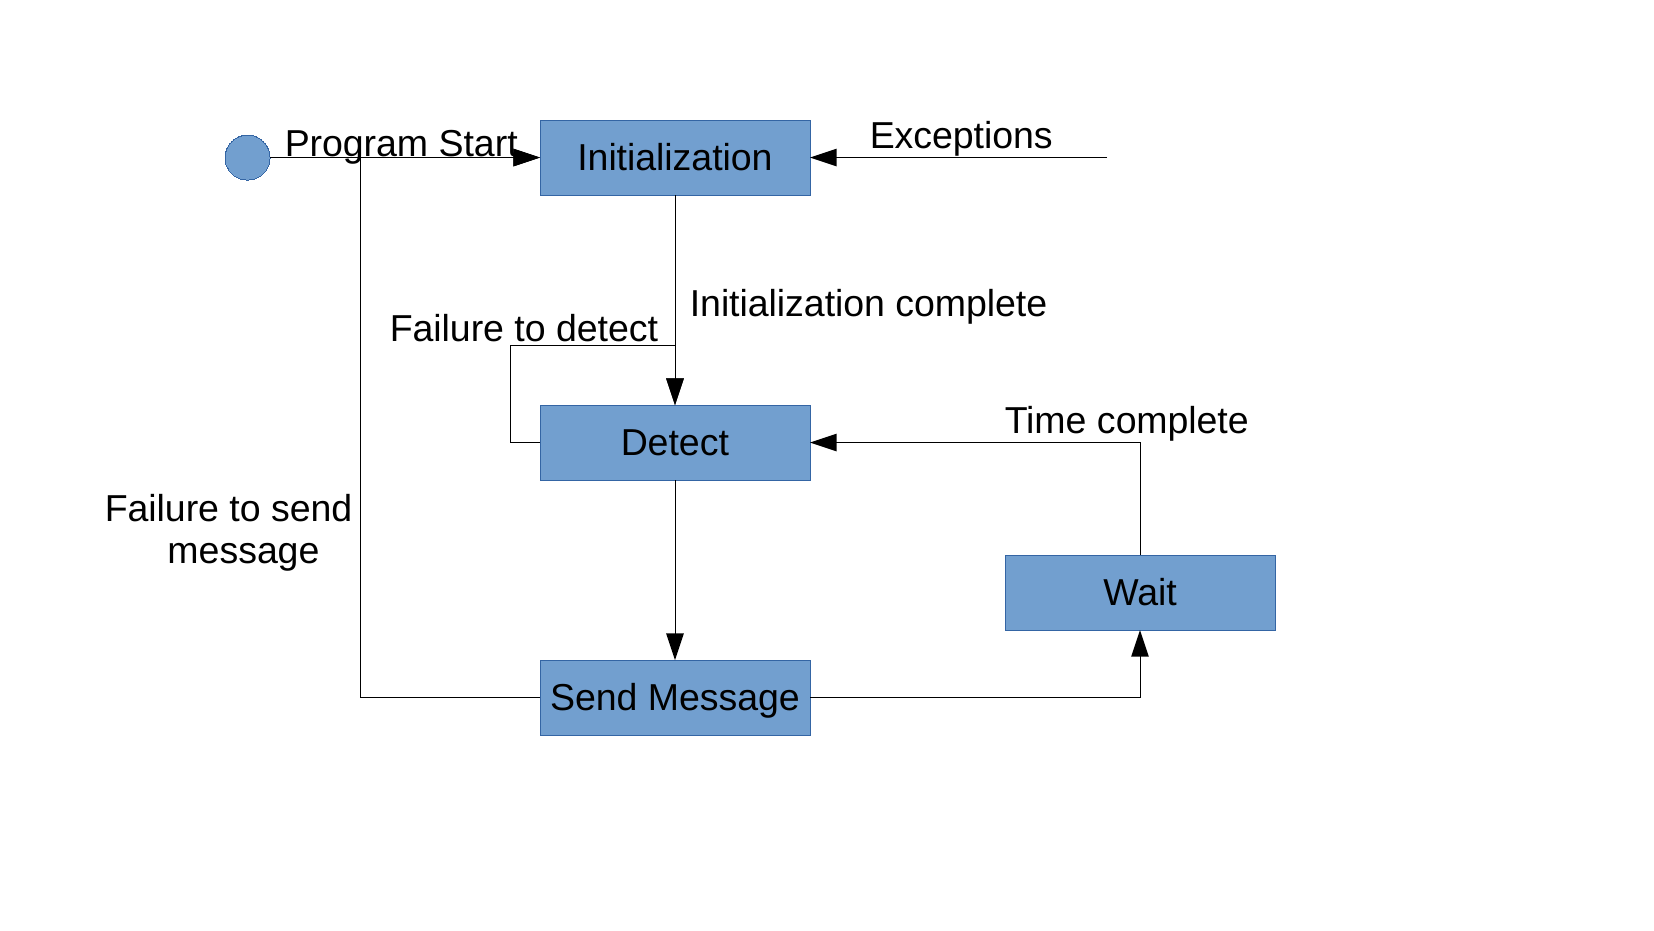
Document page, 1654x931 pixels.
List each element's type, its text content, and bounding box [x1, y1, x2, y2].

text_box Failure to detect [375, 300, 691, 351]
text_box Send Message [540, 660, 811, 736]
text_box Exceptions [855, 107, 1111, 158]
text_box Detect [540, 405, 811, 481]
text_box [225, 135, 270, 181]
text_box Initialization complete [675, 275, 1066, 326]
text_box Program Start [361, 158, 513, 166]
text_box Wait [1005, 555, 1276, 631]
text_box Failure to send message [90, 480, 421, 566]
text_box Initialization [540, 120, 811, 196]
text_box Time complete [990, 392, 1321, 443]
text_box Program Start [270, 114, 541, 166]
